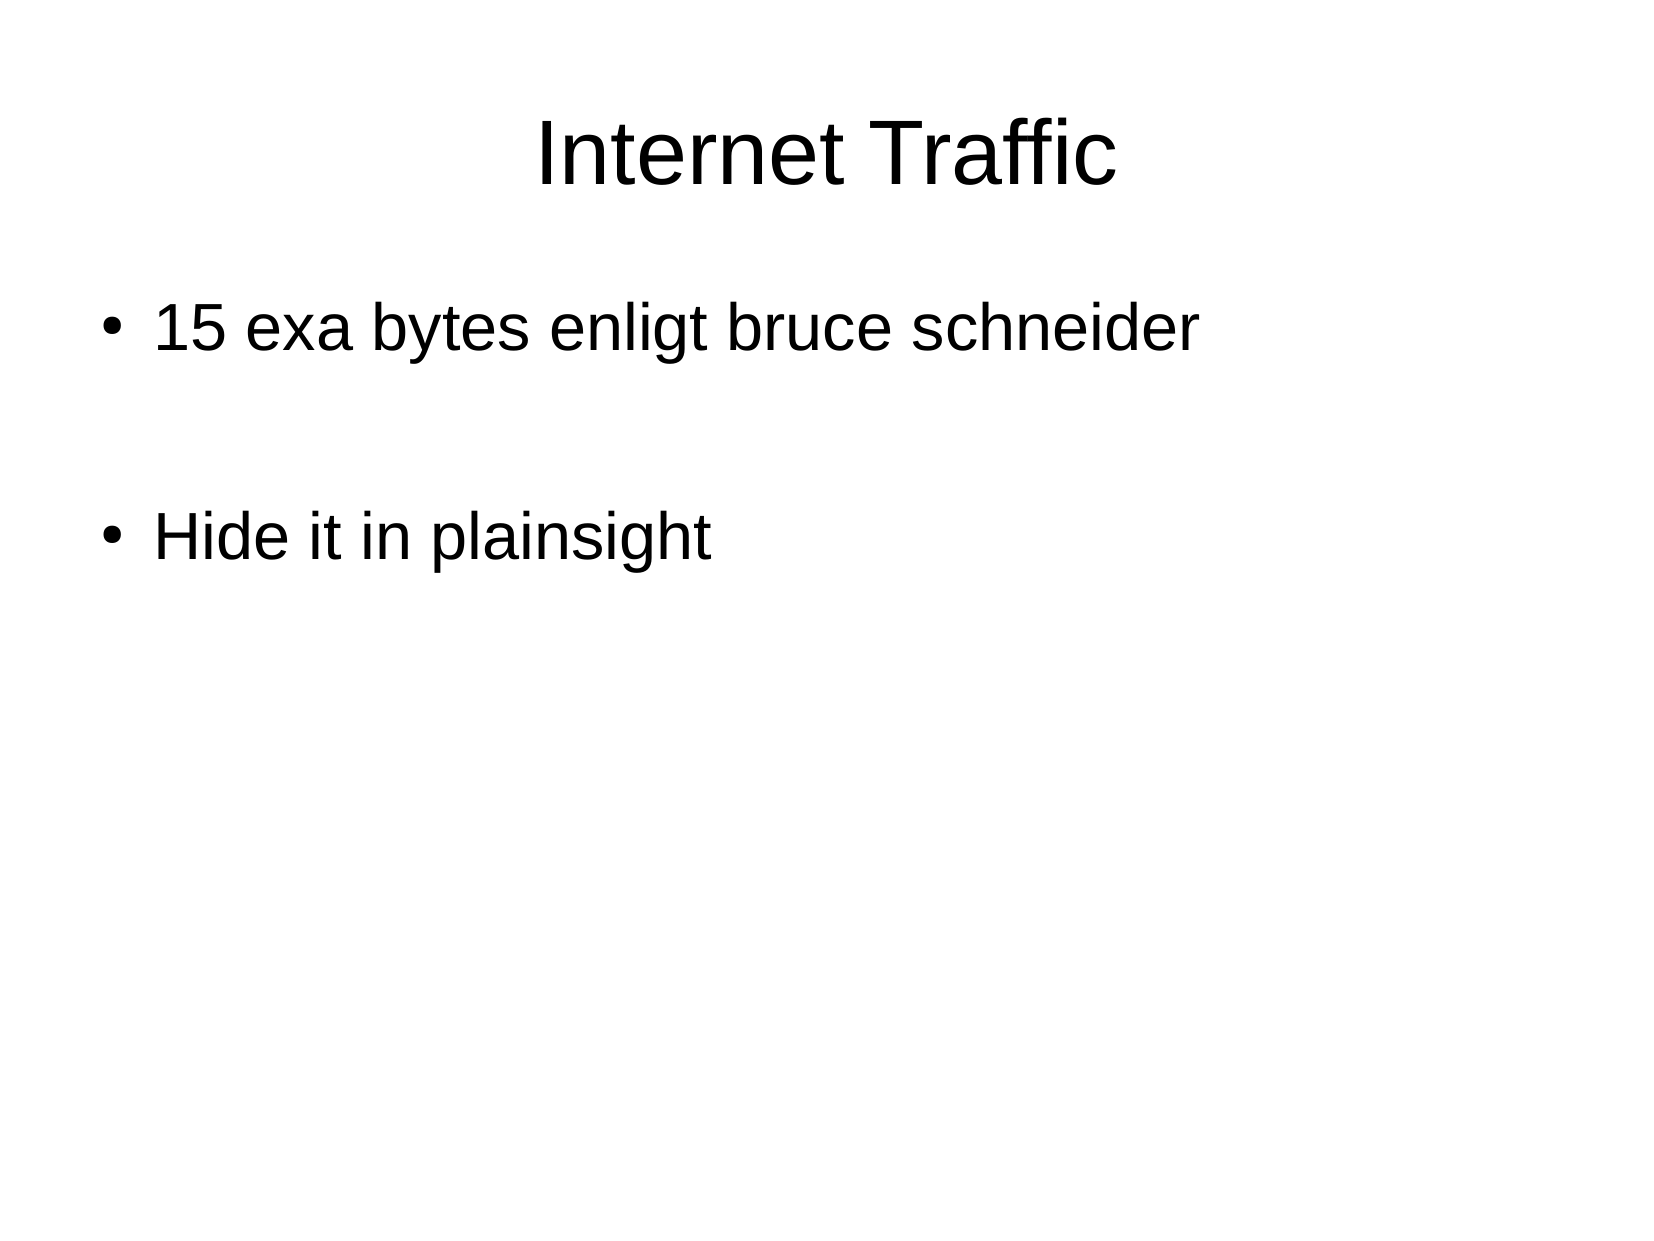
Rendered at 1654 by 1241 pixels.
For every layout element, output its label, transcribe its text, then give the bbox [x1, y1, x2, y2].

list 15 exa bytes enligt bruce schneider Hide it in plainsight [82, 290, 1571, 1010]
title Internet Traffic [82, 49, 1571, 257]
